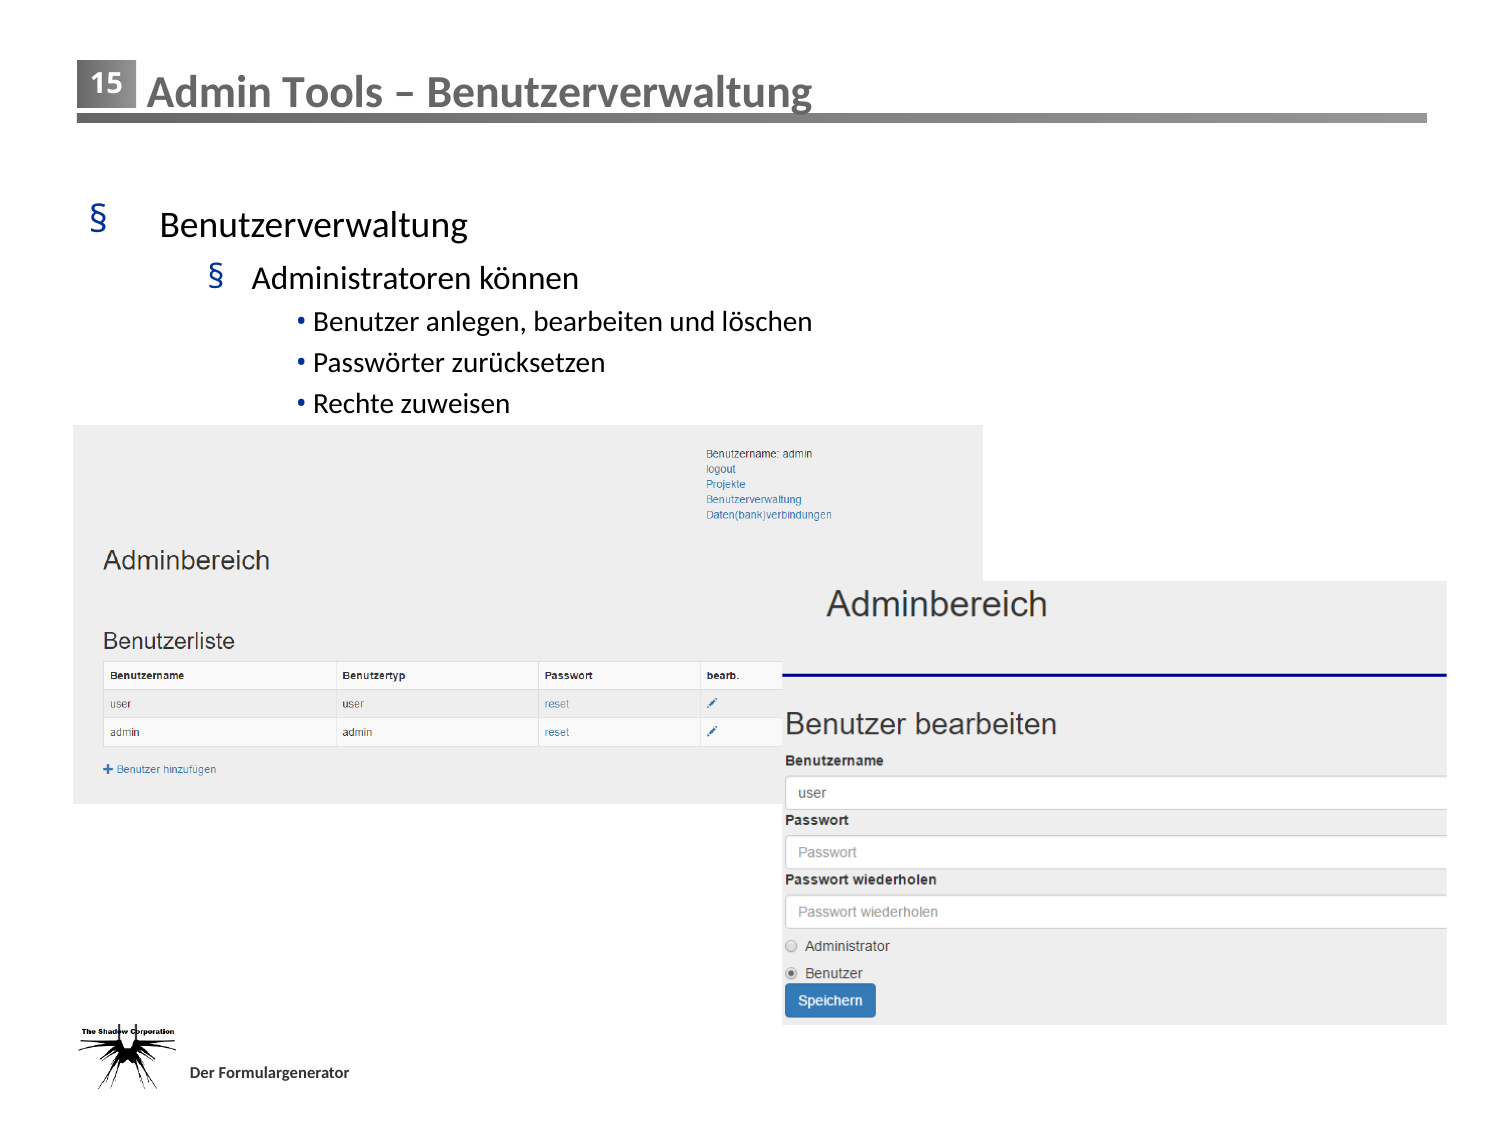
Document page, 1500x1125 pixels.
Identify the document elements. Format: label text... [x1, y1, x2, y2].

picture [73, 425, 1447, 1025]
text_box Benutzerverwaltung Administratoren können Benutzer anlegen, bearbeiten und löschen Passwörter zurücksetzen Rechte zuweisen [74, 123, 1424, 581]
text_box Benutzerverwaltung Administratoren können Benutzer anlegen, bearbeiten und löschen Passwörter zurücksetzen Rechte zuweisen [74, 804, 1424, 1058]
title Admin Tools – Benutzerverwaltung [131, 54, 1433, 125]
